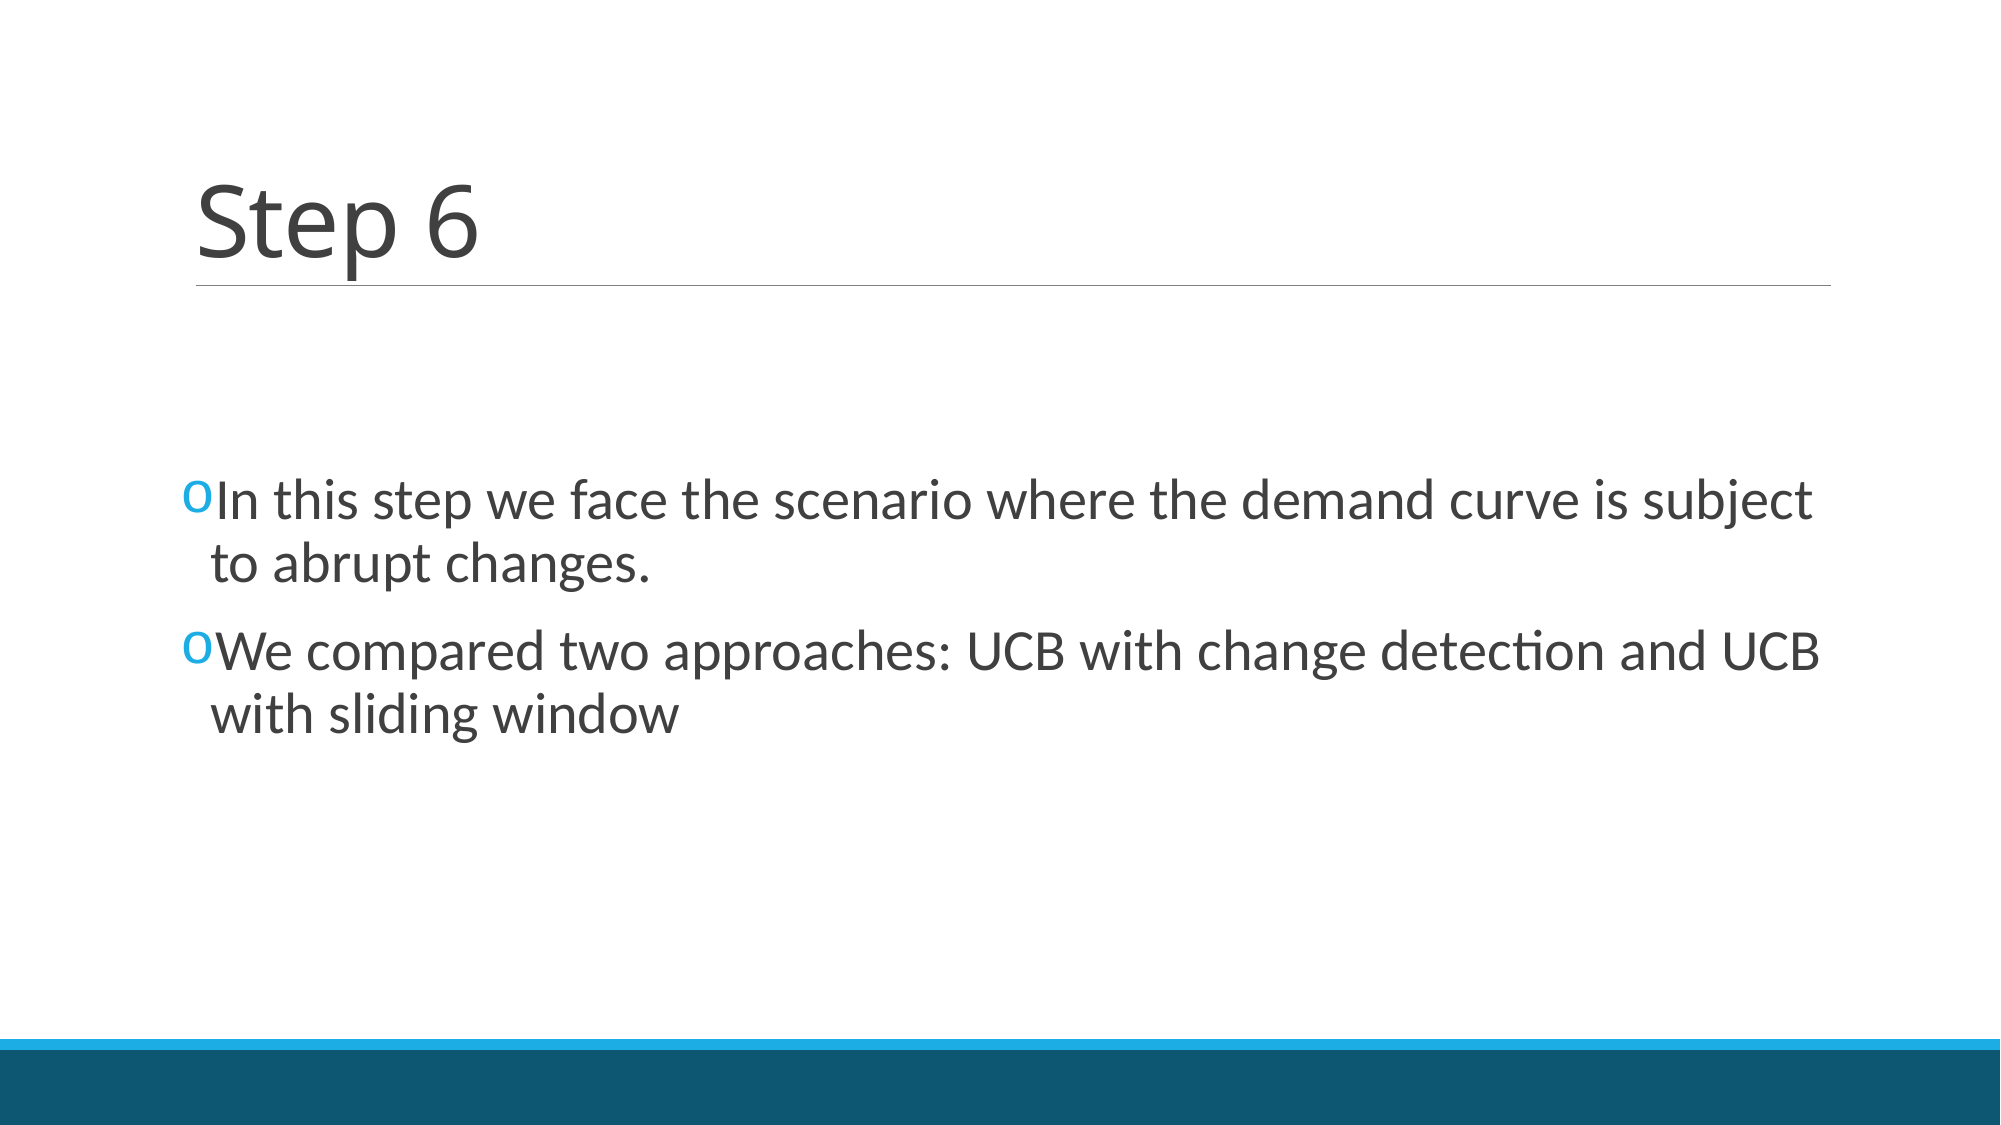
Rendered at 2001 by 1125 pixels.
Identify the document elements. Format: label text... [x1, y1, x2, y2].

title Step 6 [180, 47, 1831, 286]
list In this step we face the scenario where the demand curve is subject to abrupt changes. We compared two approaches: UCB with change detection and UCB with sliding window [180, 462, 1831, 963]
